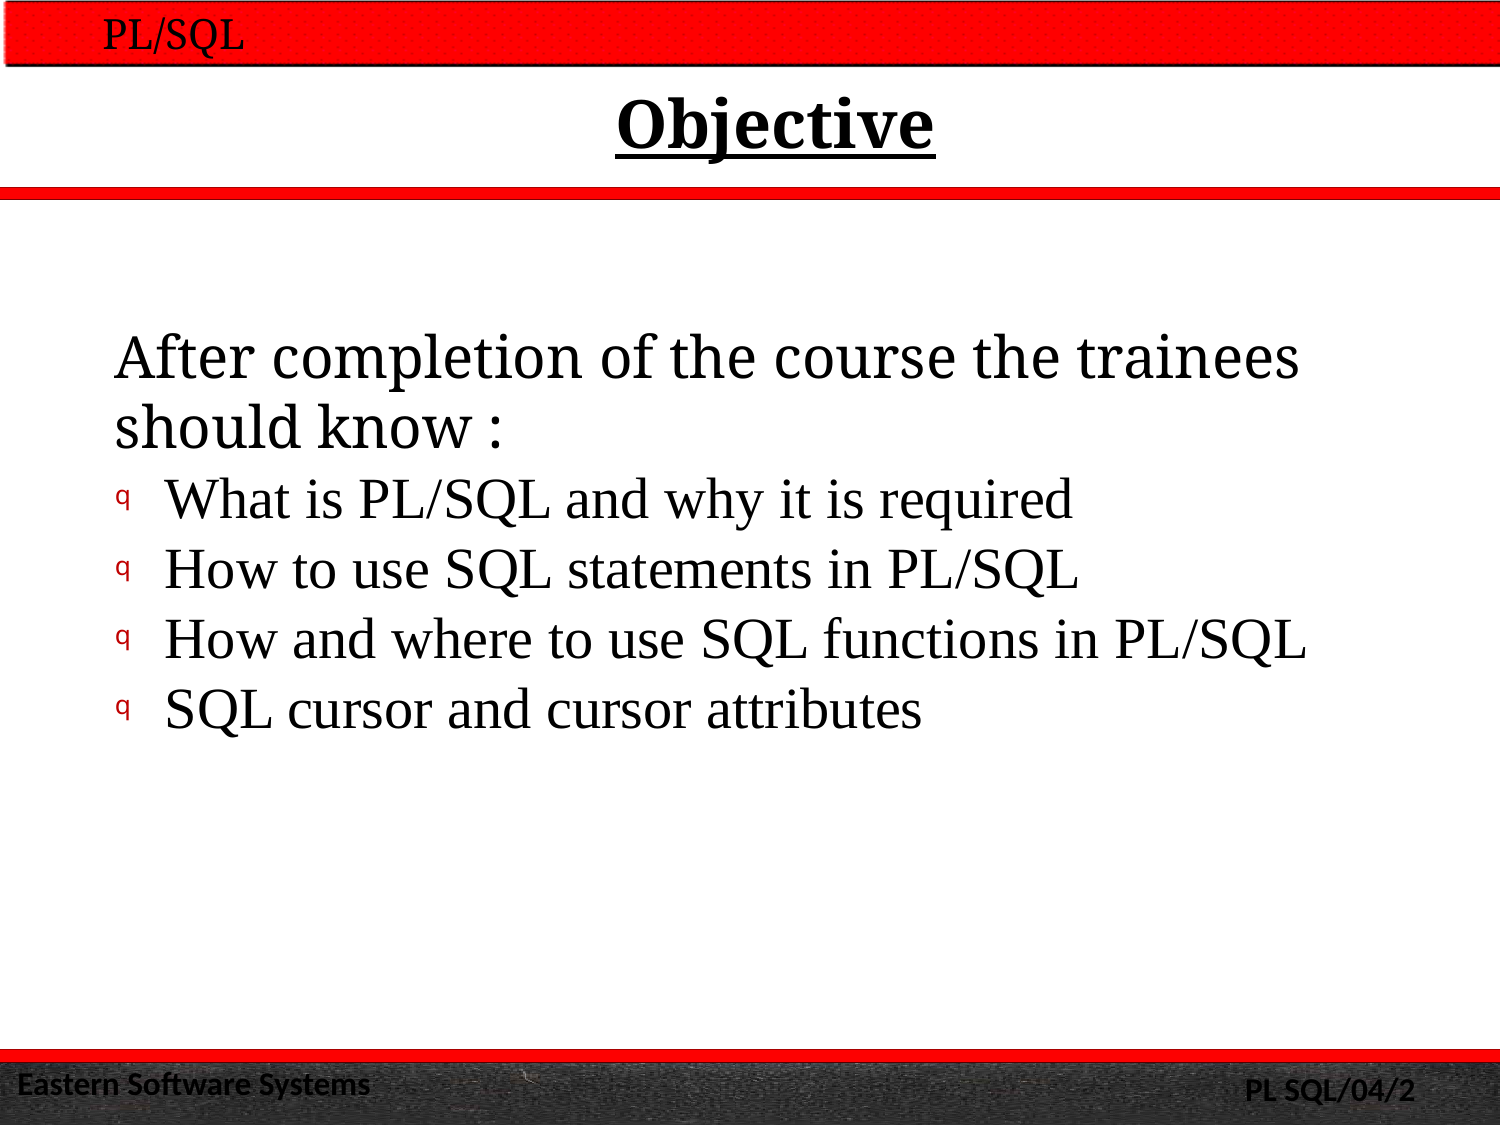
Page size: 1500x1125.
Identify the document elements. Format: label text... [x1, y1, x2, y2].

picture [0, 1049, 1500, 1125]
picture [0, 187, 1500, 200]
text_box Eastern Software Systems [2, 1054, 394, 1110]
text_box PL/SQL [87, 0, 288, 65]
text_box After completion of the course the trainees should know : What is PL/SQL and why it is required How to use SQL statements in PL/SQL How and where to use SQL functions in PL/SQL SQL cursor and cursor attributes [99, 312, 1425, 748]
text_box Objective [0, 74, 1500, 170]
text_box PL SQL/04/2 [480, 1060, 1500, 1125]
picture [0, 0, 1500, 69]
